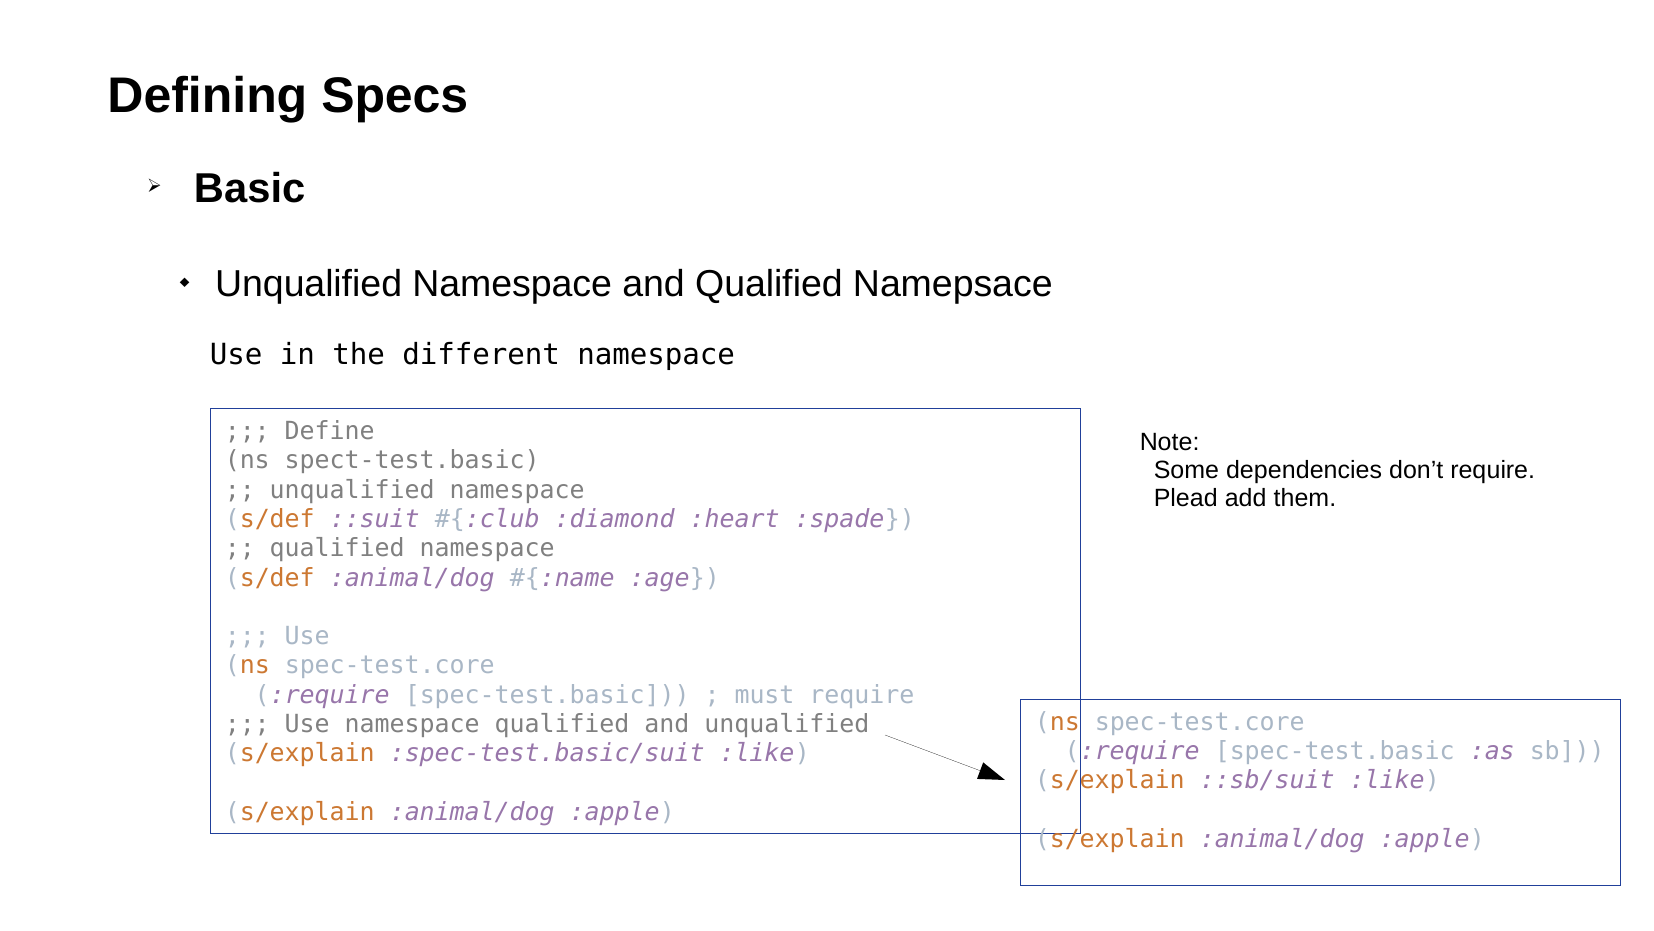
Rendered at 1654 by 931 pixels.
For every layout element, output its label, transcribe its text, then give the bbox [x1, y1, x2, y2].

text_box Defining Specs [92, 60, 858, 131]
text_box ;;; Define (ns spect-test.basic) ;; unqualified namespace (s/def ::suit #{:club :diamond :heart :spade}) ;; qualified namespace (s/def :animal/dog #{:name :age}) ;;; Use (ns spec-test.core (:require [spec-test.basic])) ; must require ;;; Use namespace qualified and unqualified (s/explain :spec-test.basic/suit :like) (s/explain :animal/dog :apple) [210, 408, 1081, 834]
text_box Note: Some dependencies don’t require. Plead add them. [1125, 420, 1621, 547]
text_box Use in the different namespace [195, 330, 1156, 380]
text_box Basic [132, 157, 733, 220]
text_box (ns spec-test.core (:require [spec-test.basic :as sb])) (s/explain ::sb/suit :like) (s/explain :animal/dog :apple) [1020, 699, 1621, 886]
text_box Unqualified Namespace and Qualified Namepsace [165, 255, 1126, 312]
